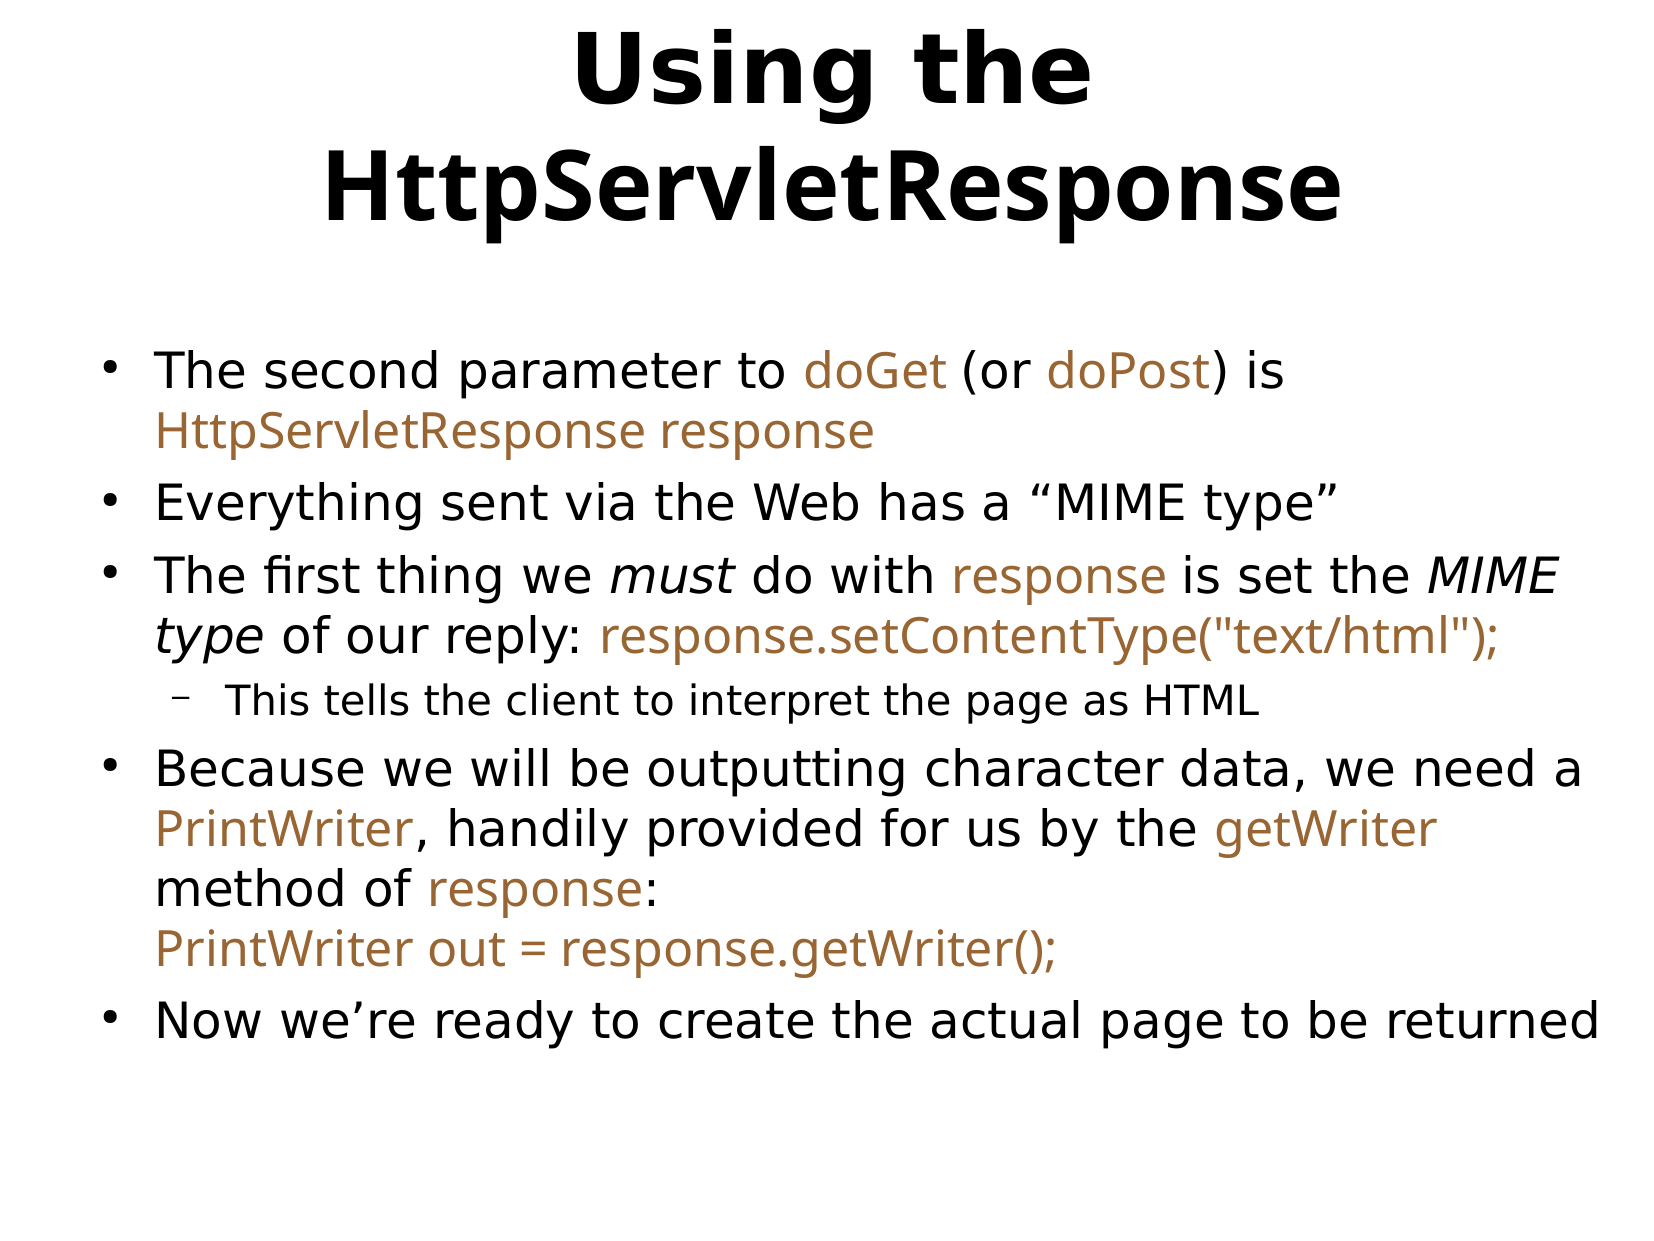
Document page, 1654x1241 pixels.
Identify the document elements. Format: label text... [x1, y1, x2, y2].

list The second parameter to doGet (or doPost) is HttpServletResponse response Everything sent via the Web has a “MIME type” The first thing we must do with response is set the MIME type of our reply: response.setContentType("text/html"); This tells the client to interpret the page as HTML Because we will be outputting character data, we need a PrintWriter, handily provided for us by the getWriter method of response: PrintWriter out = response.getWriter(); Now we’re ready to create the actual page to be returned [68, 330, 1620, 1109]
title Using the HttpServletResponse [35, 41, 1630, 248]
